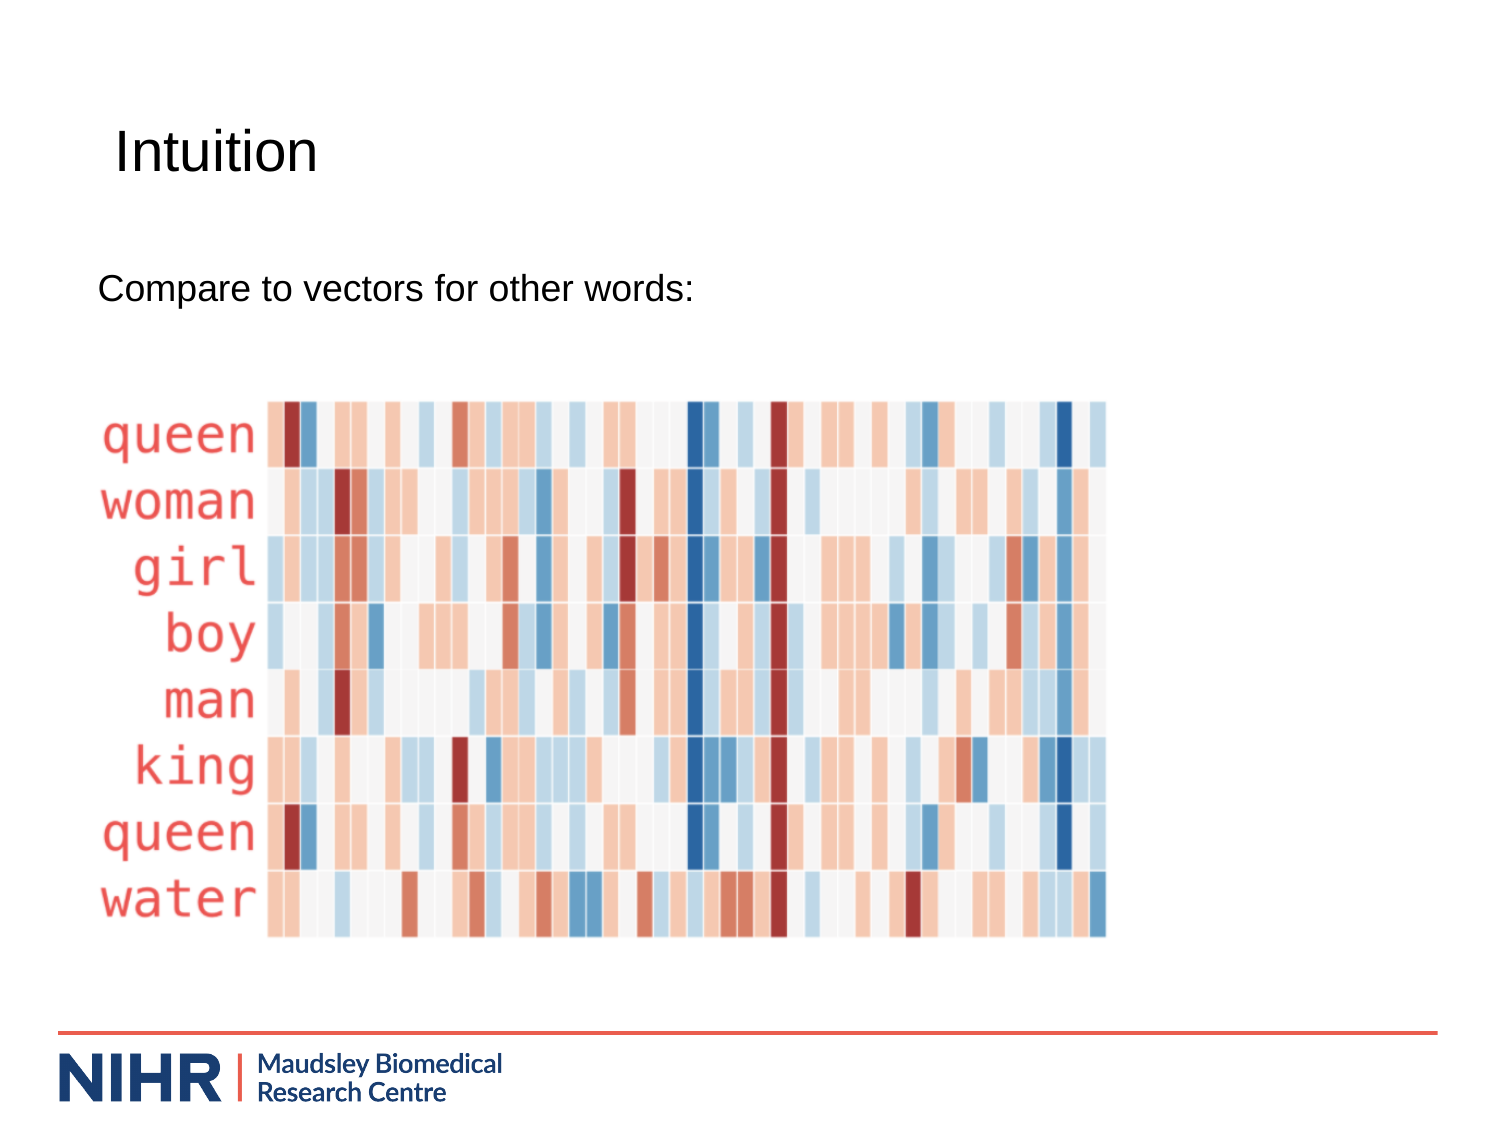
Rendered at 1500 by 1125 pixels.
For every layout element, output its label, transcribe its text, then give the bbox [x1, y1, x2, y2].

text_box Compare to vectors for other words: [82, 259, 710, 317]
picture [57, 388, 1152, 957]
text_box Intuition [100, 113, 1105, 192]
picture [29, 1018, 531, 1125]
